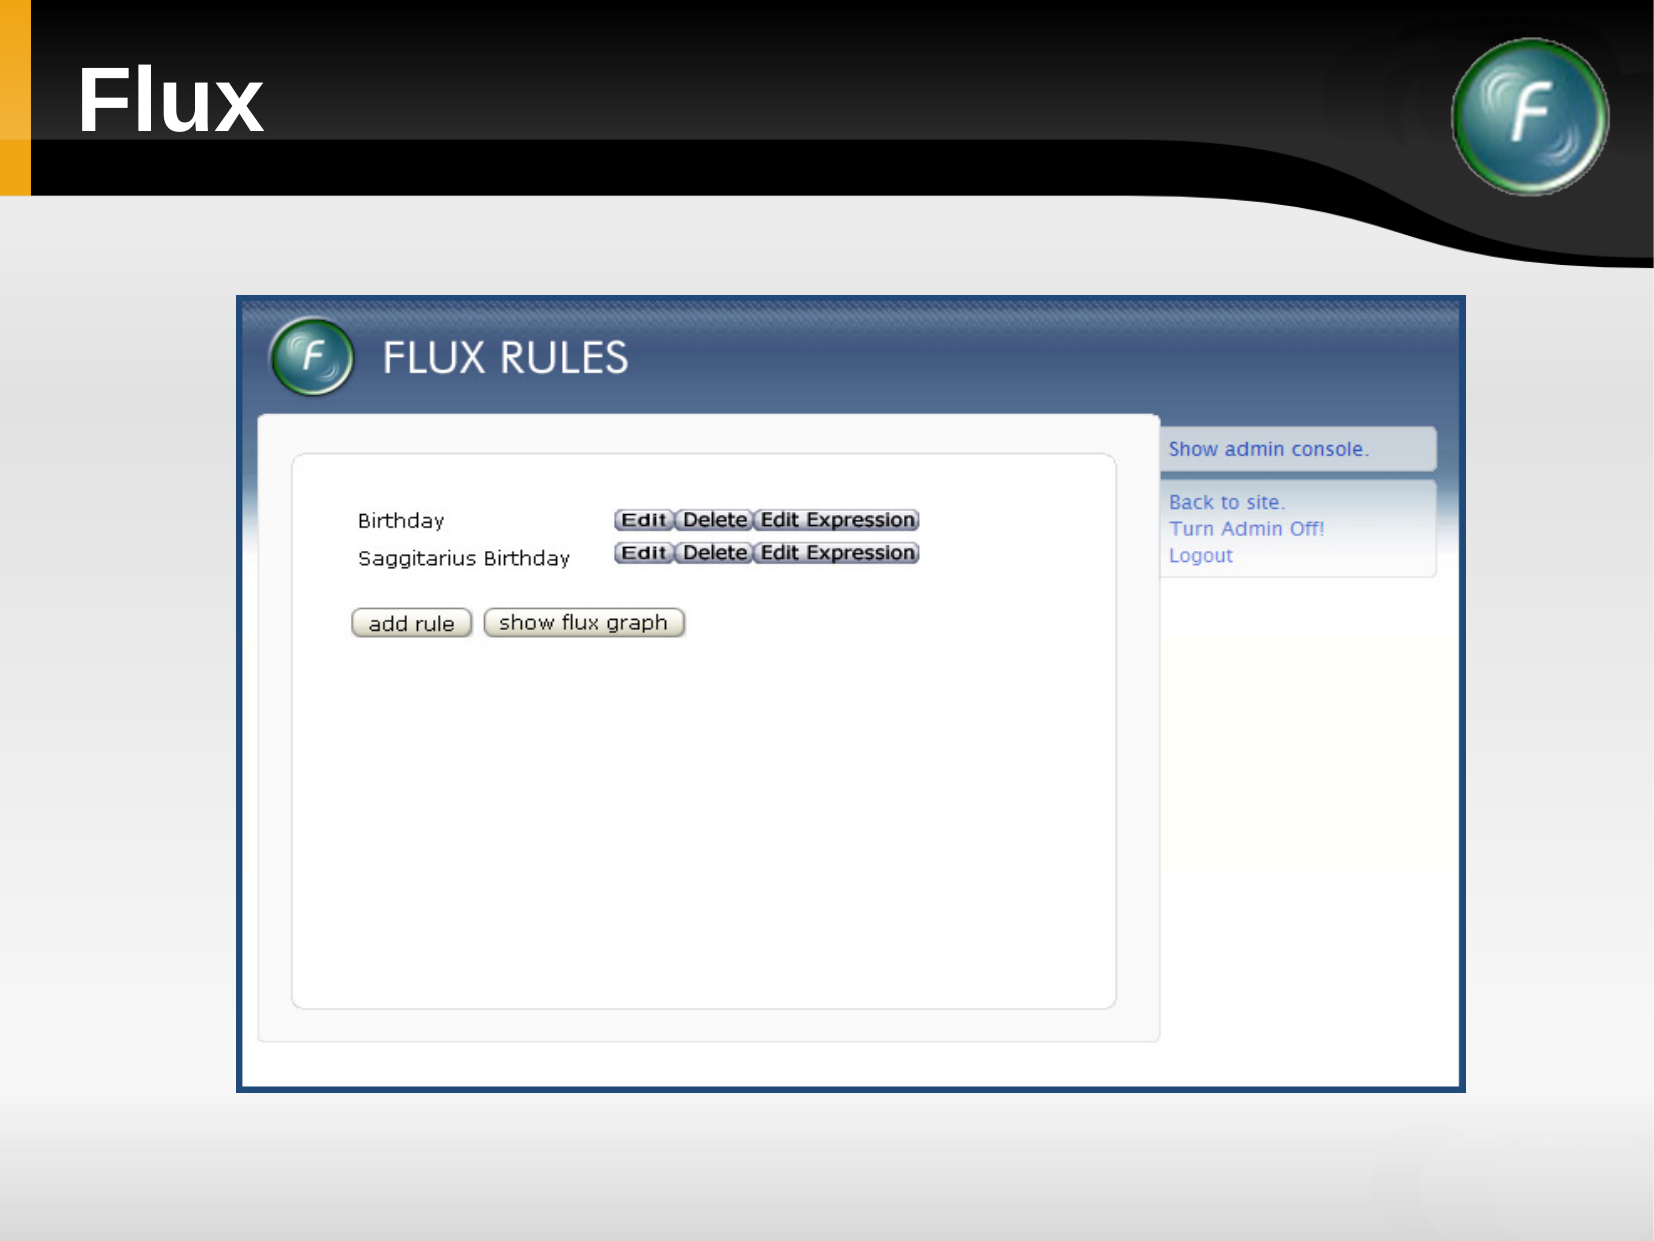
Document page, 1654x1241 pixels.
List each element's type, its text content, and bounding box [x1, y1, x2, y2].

picture [0, 0, 1654, 1241]
title Flux [76, 7, 1565, 200]
